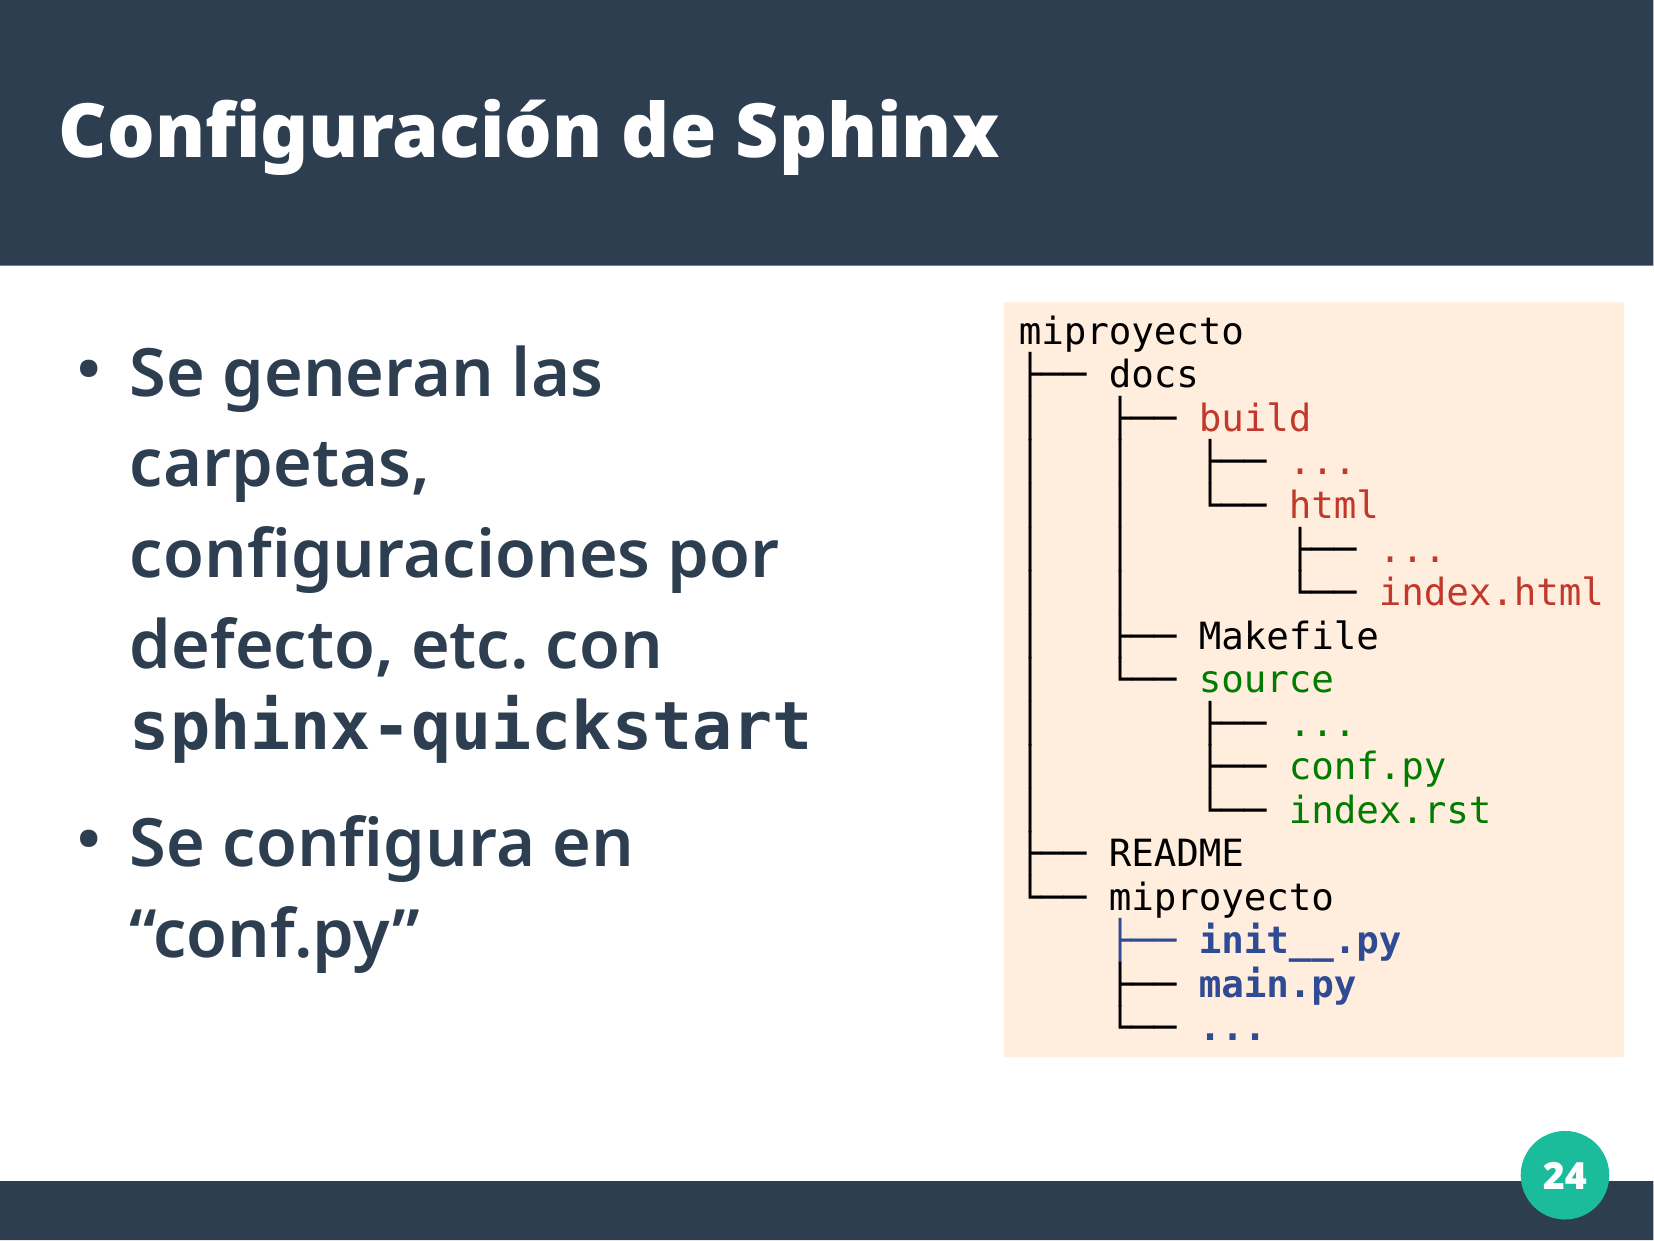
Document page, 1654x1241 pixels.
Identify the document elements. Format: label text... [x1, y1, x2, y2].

title Configuración de Sphinx [59, 49, 1595, 207]
text_box miproyecto ├── docs │ ├── build │ │ ├── ... │ │ └── html │ │ ├── ... │ │ └── index.html │ ├── Makefile │ └── source │ ├── ... │ ├── conf.py │ └── index.rst ├── README └── miproyecto ├── init__.py ├── main.py └── ... [1003, 302, 1625, 1058]
list Se generan las carpetas, configuraciones por defecto, etc. con sphinx-quickstart Se configura en “conf.py” [59, 324, 916, 1152]
